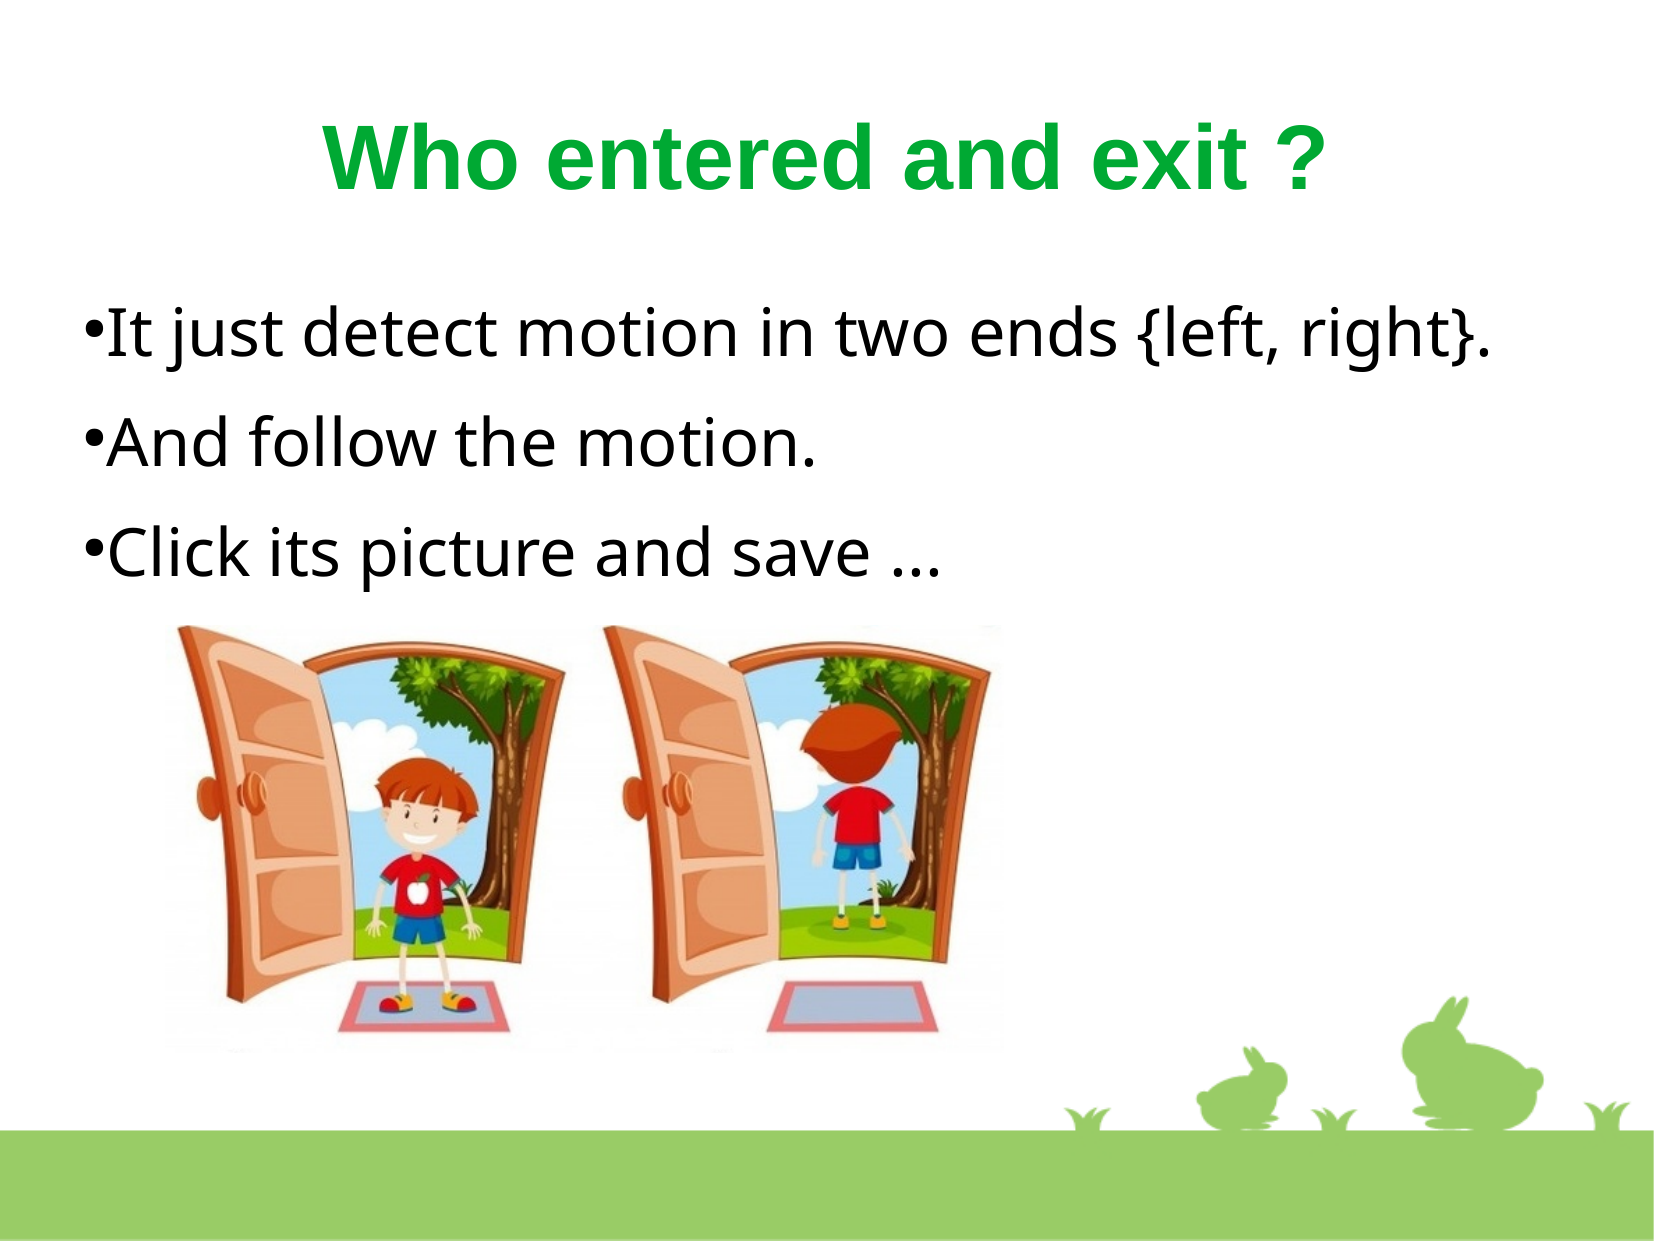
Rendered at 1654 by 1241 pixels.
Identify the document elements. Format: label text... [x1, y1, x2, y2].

picture [165, 625, 1004, 1053]
list It just detect motion in two ends {left, right}. And follow the motion. Click its picture and save ... [82, 290, 1571, 1010]
title Who entered and exit ? [82, 49, 1571, 257]
